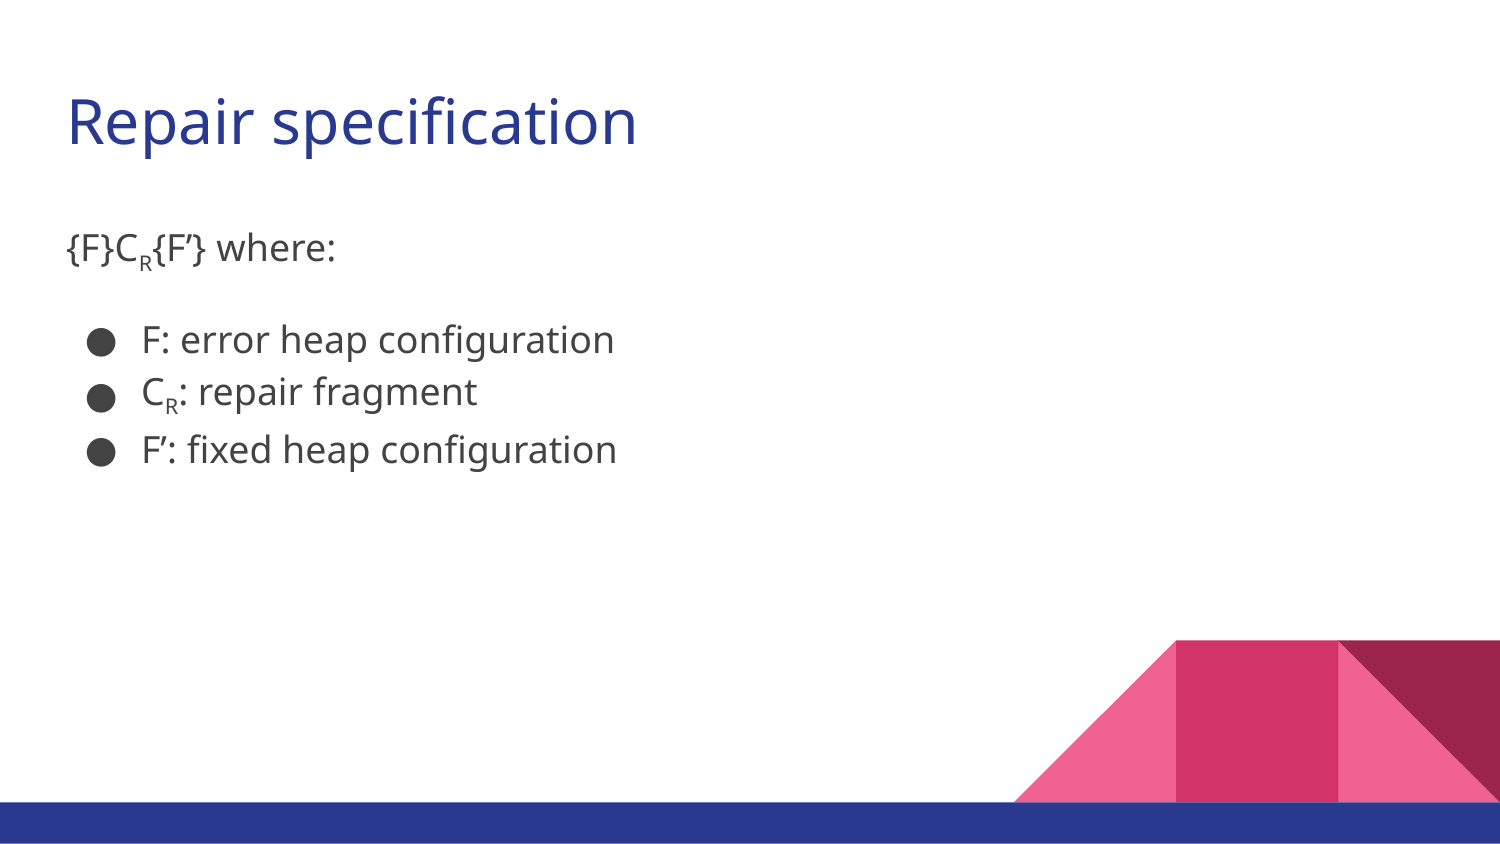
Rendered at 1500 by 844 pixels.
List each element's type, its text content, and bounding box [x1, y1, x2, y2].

list {F}CR{F’} where: F: error heap configuration CR: repair fragment F’: fixed heap configuration [51, 201, 1449, 750]
title Repair specification [51, 67, 1449, 167]
